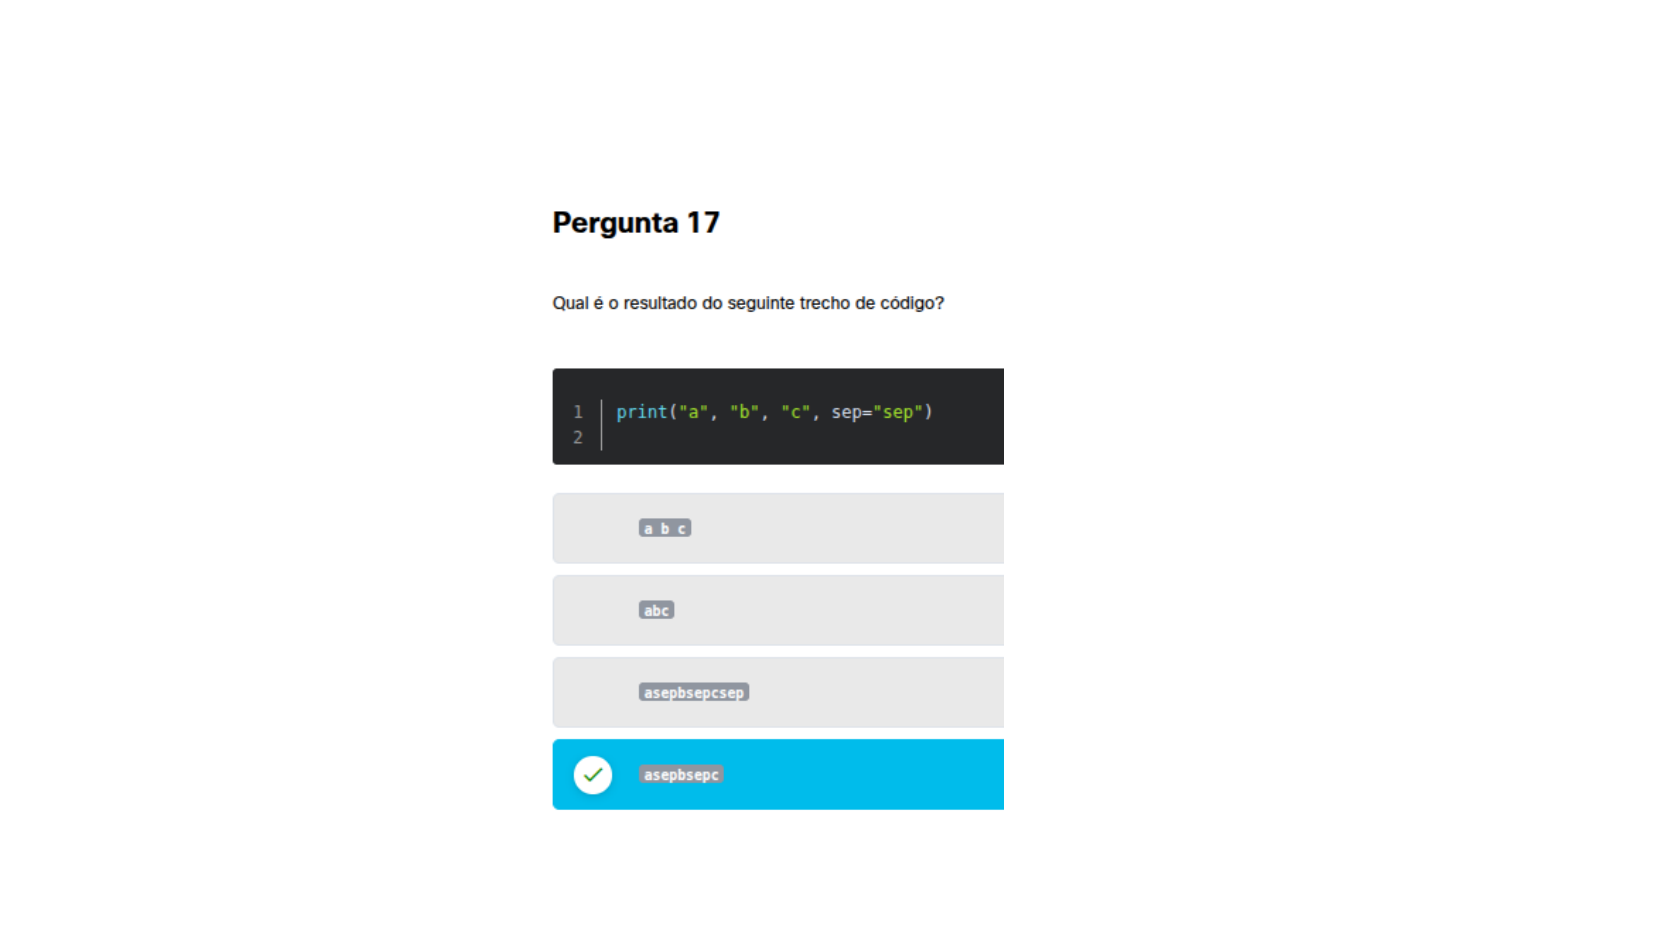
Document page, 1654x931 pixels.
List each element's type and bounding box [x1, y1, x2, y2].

picture [543, 189, 1004, 827]
picture [639, 765, 723, 783]
picture [574, 756, 612, 794]
